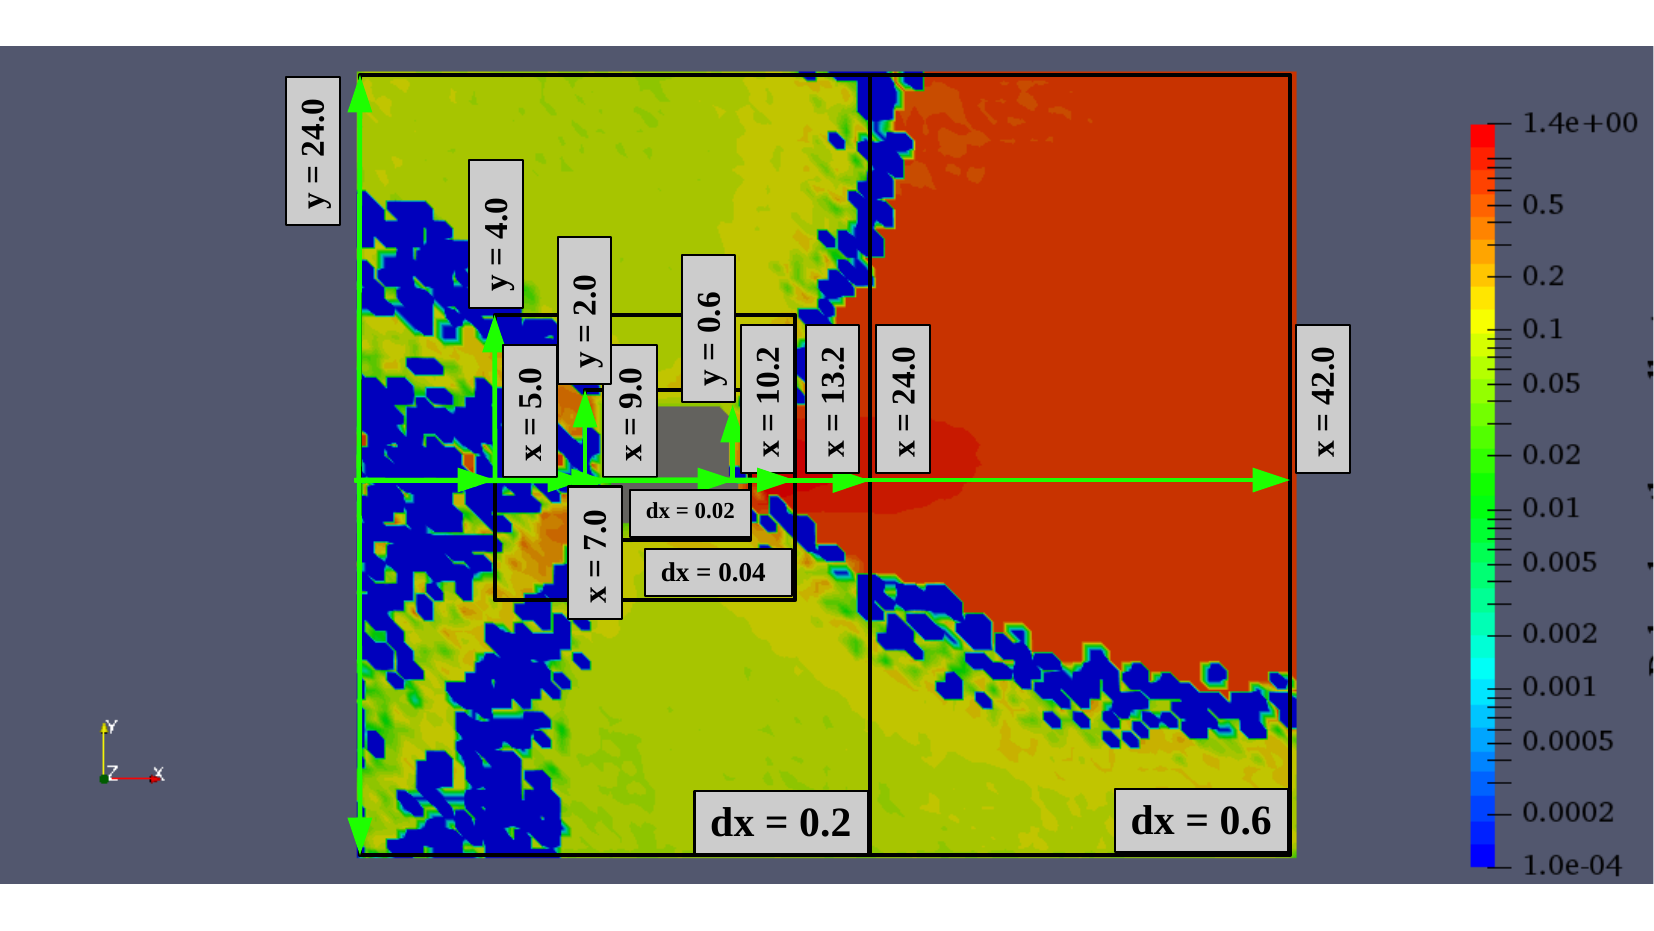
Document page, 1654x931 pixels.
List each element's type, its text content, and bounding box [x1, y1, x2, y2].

text_box x = 24.0 [876, 325, 931, 473]
text_box dx = 0.6 [1114, 788, 1289, 853]
text_box y = 4.0 [468, 160, 523, 308]
text_box x = 42.0 [1295, 325, 1350, 473]
text_box x = 7.0 [567, 486, 622, 620]
text_box y = 2.0 [557, 236, 612, 385]
text_box x = 13.2 [805, 325, 860, 473]
text_box y = 0.6 [681, 254, 736, 403]
text_box dx = 0.2 [694, 791, 868, 855]
text_box y = 24.0 [285, 77, 340, 225]
text_box dx = 0.02 [630, 490, 751, 537]
text_box x = 5.0 [502, 344, 557, 477]
text_box x = 10.2 [740, 325, 795, 473]
text_box x = 9.0 [603, 344, 658, 477]
picture [0, 46, 1654, 884]
text_box dx = 0.04 [645, 549, 792, 596]
